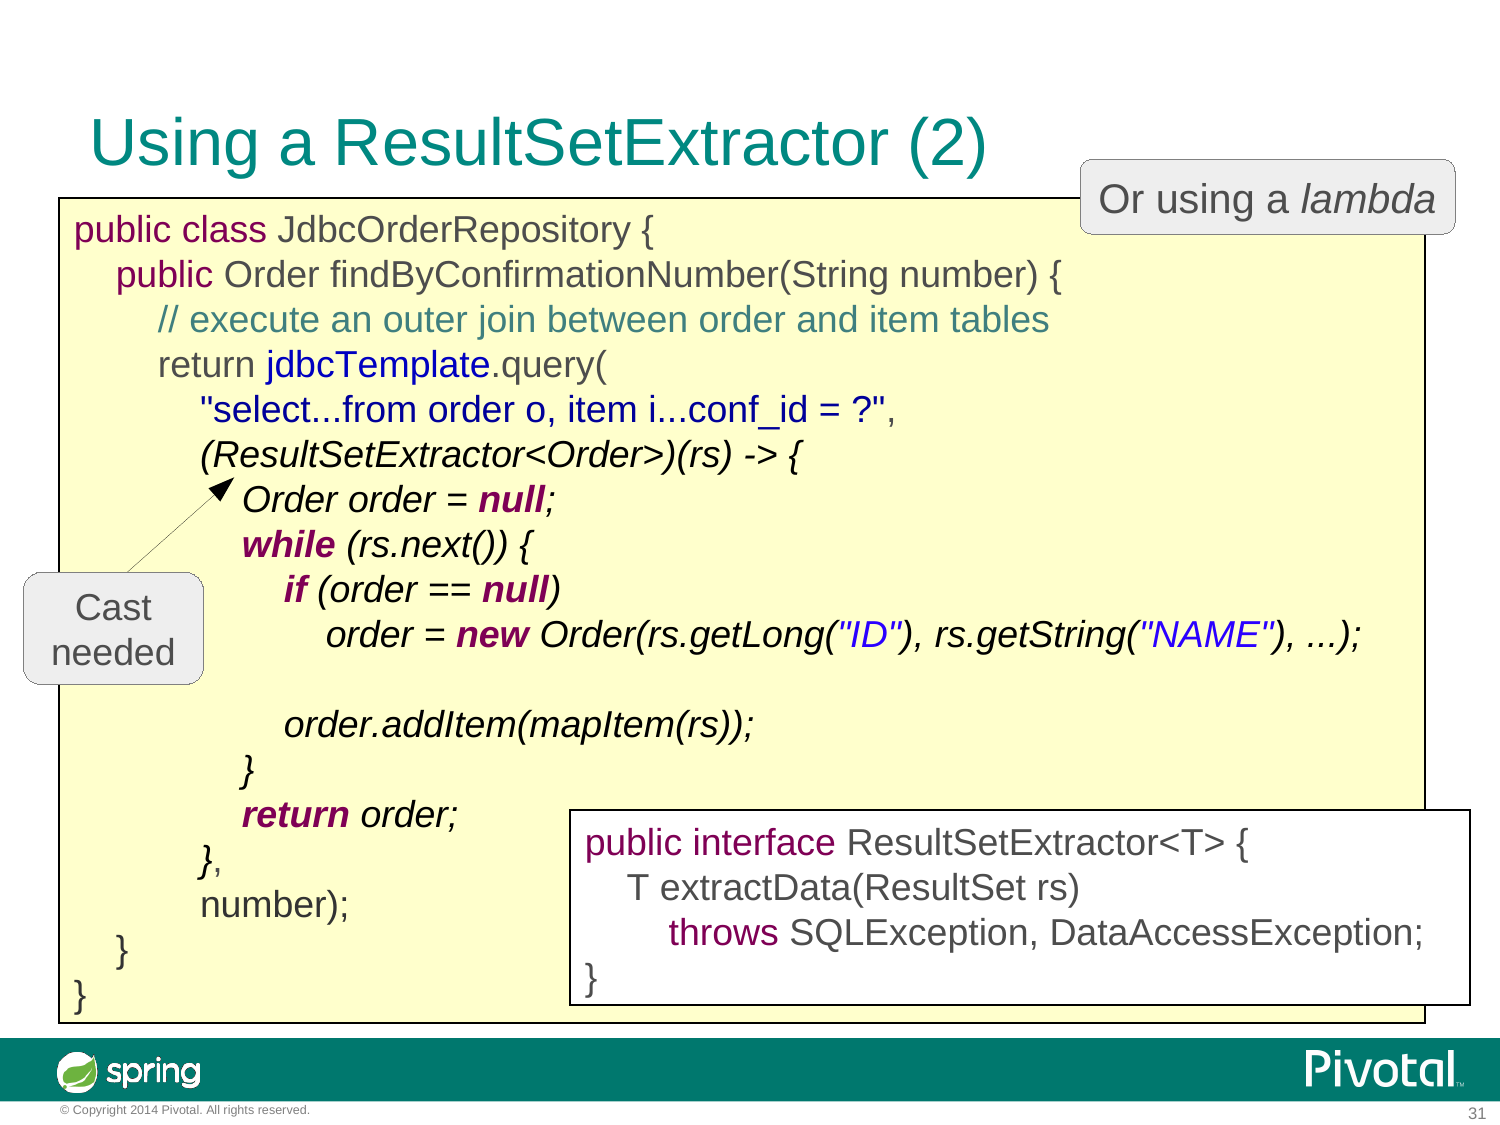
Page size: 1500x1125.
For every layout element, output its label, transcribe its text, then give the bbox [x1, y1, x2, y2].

title Using a ResultSetExtractor (2) [75, 45, 1426, 197]
picture [32, 1041, 210, 1103]
picture [1306, 1050, 1464, 1087]
text_box Or using a lambda [1080, 159, 1456, 235]
text_box public interface ResultSetExtractor<T> { T extractData(ResultSet rs) throws SQLException, DataAccessException; } [570, 809, 1471, 1006]
text_box Cast needed [23, 572, 204, 685]
text_box public class JdbcOrderRepository { public Order findByConfirmationNumber(String number) { // execute an outer join between order and item tables return jdbcTemplate.query( "select...from order o, item i...conf_id = ?", (ResultSetExtractor<Order>)(rs) -> { Order order = null; while (rs.next()) { if (order == null) order = new Order(rs.getLong("ID"), rs.getString("NAME"), ...); order.addItem(mapItem(rs)); } return order; }, number); } } [59, 197, 1426, 1024]
